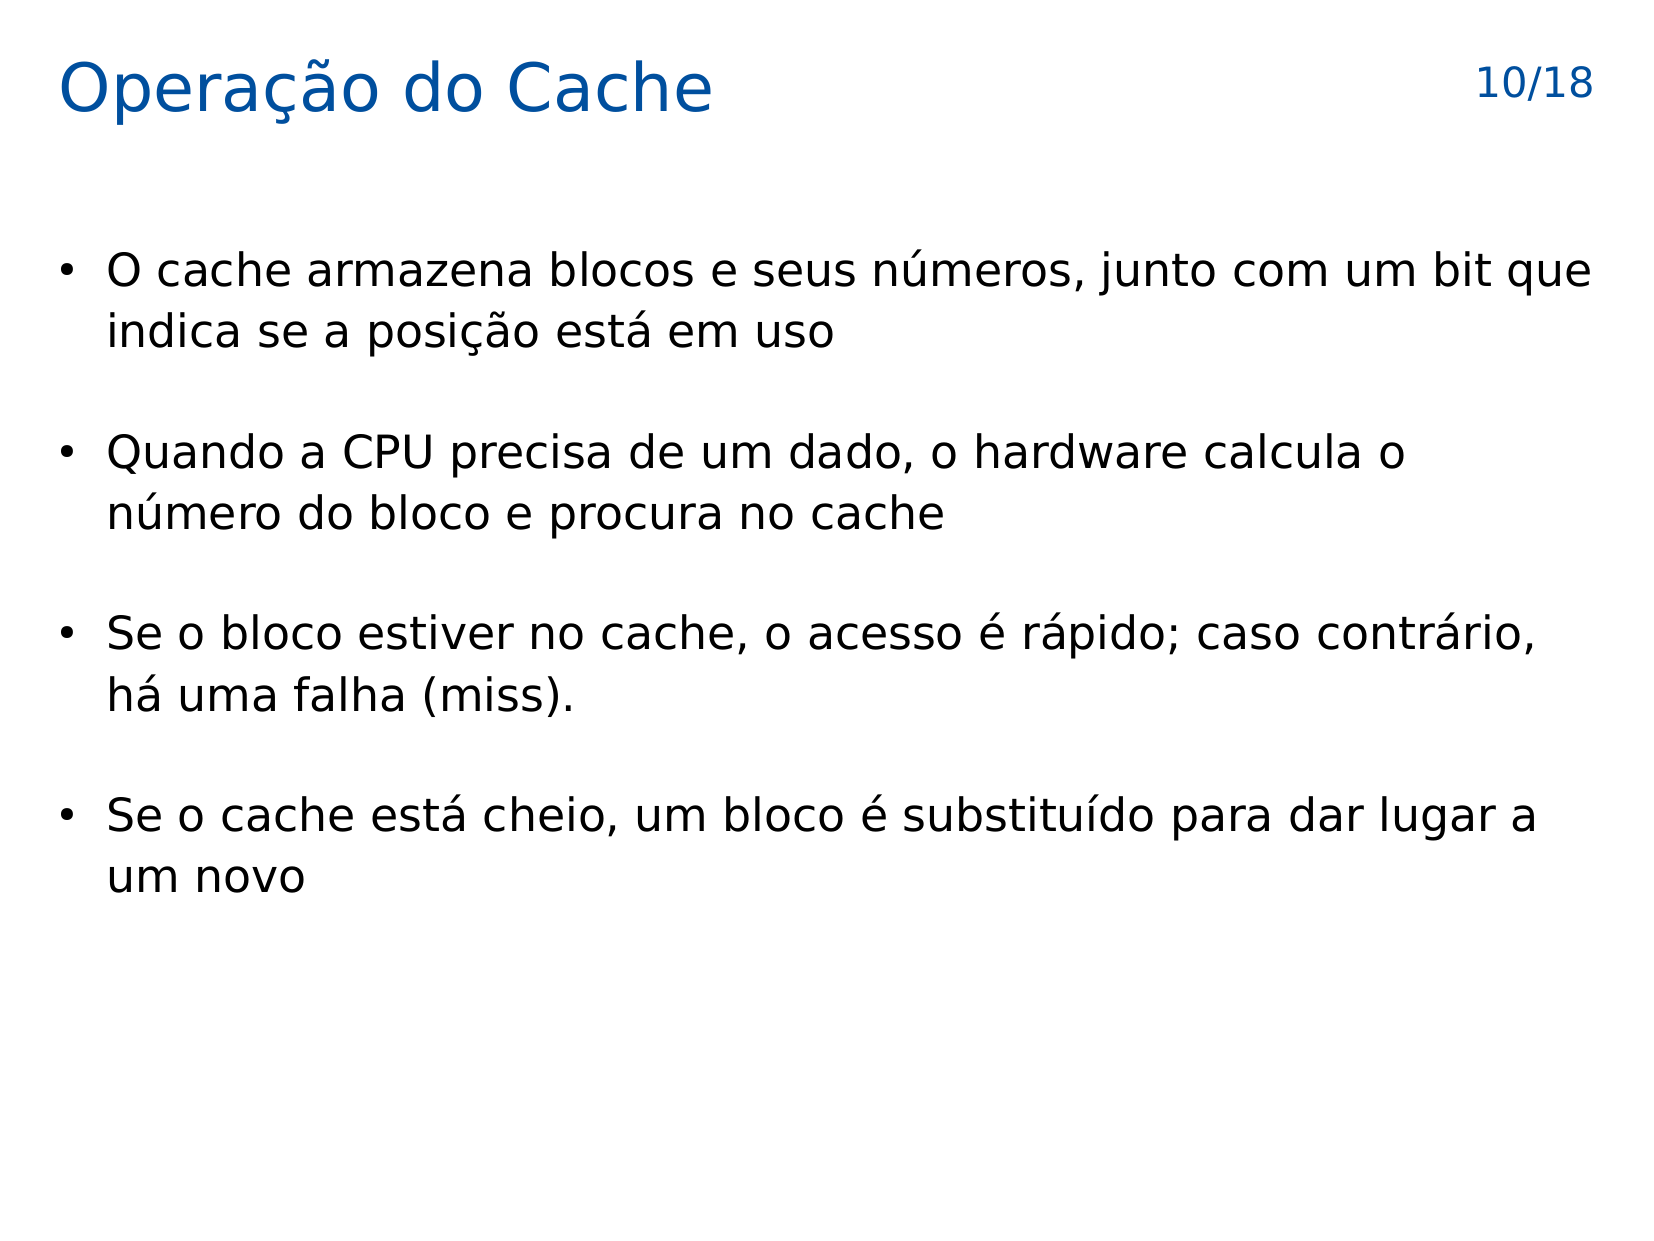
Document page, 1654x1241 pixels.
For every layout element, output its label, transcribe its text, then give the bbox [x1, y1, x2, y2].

list O cache armazena blocos e seus números, junto com um bit que indica se a posição está em uso Quando a CPU precisa de um dado, o hardware calcula o número do bloco e procura no cache Se o bloco estiver no cache, o acesso é rápido; caso contrário, há uma falha (miss). Se o cache está cheio, um bloco é substituído para dar lugar a um novo [59, 236, 1595, 1211]
title Operação do Cache [59, 29, 1625, 148]
